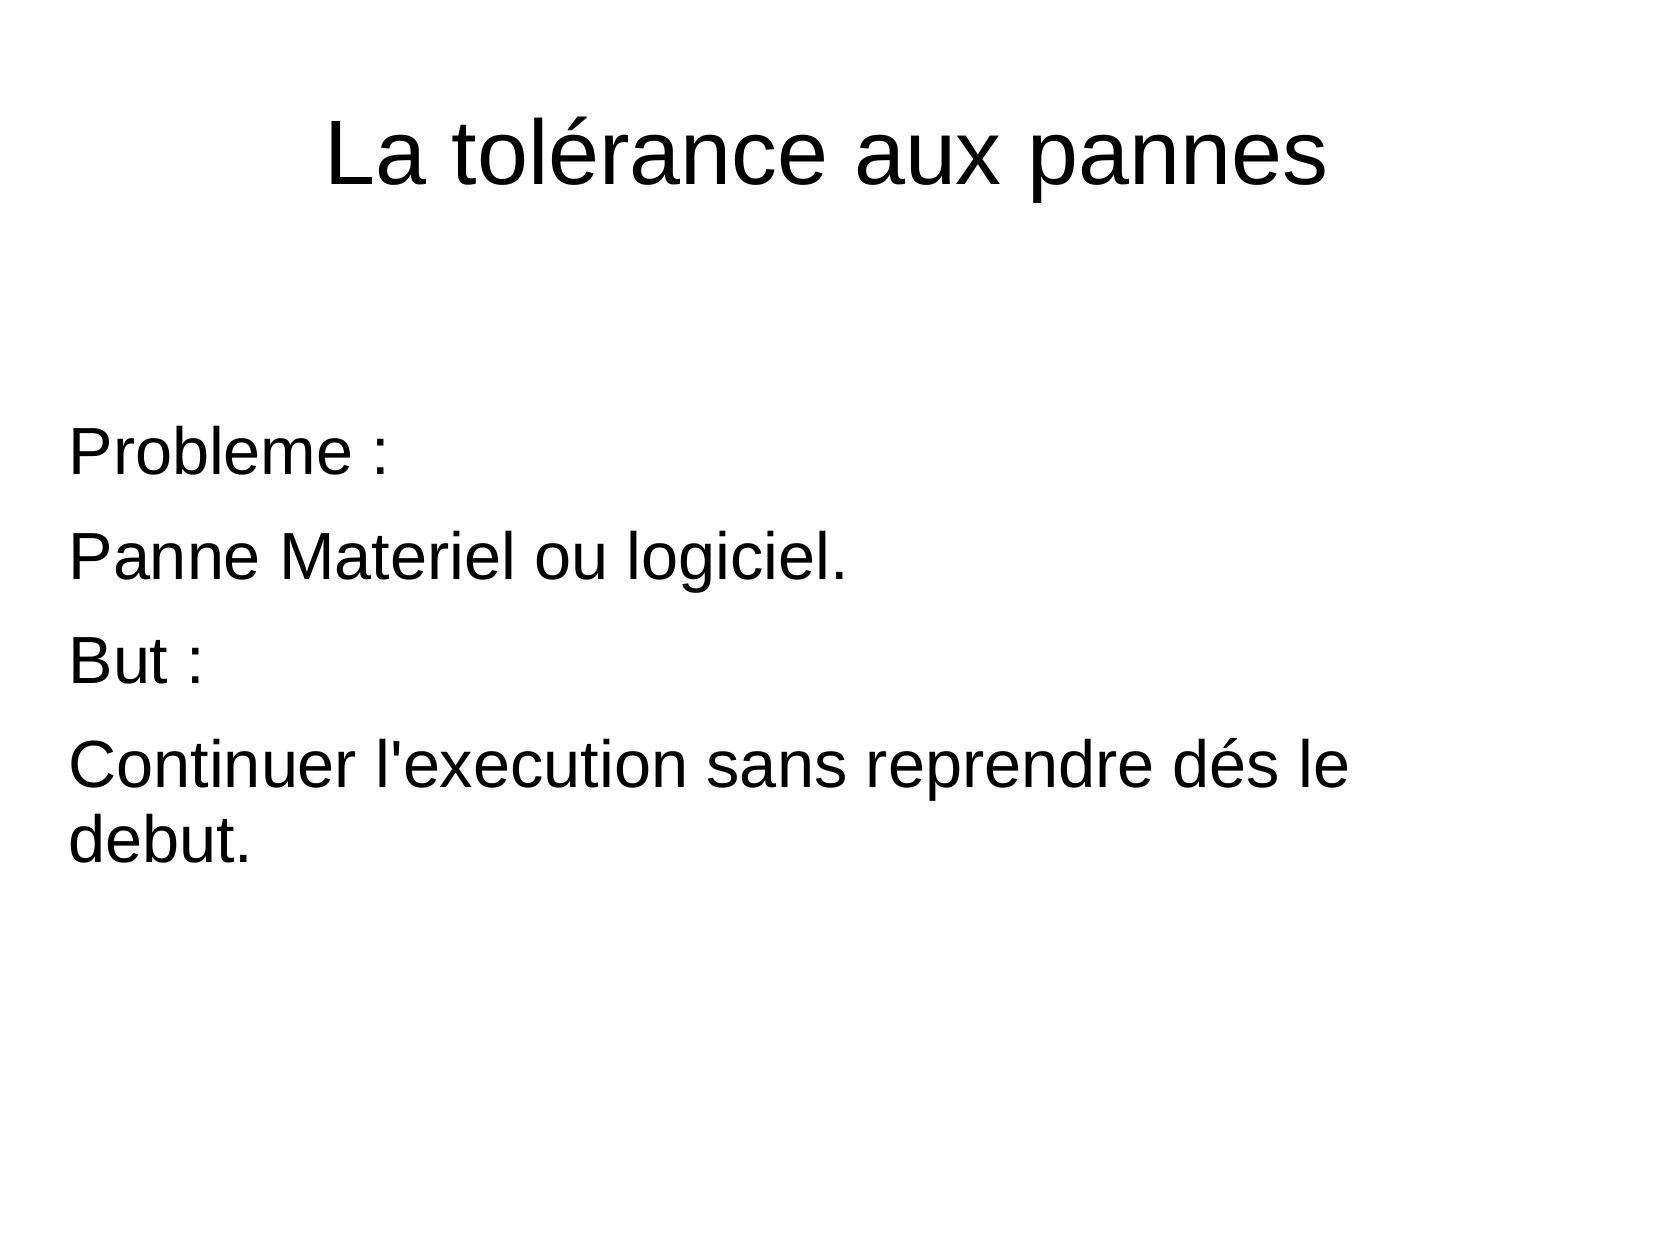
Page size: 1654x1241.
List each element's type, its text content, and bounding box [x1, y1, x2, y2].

title La tolérance aux pannes [82, 49, 1571, 257]
list Probleme : Panne Materiel ou logiciel. But : Continuer l'execution sans reprendre dés le debut. [68, 414, 1524, 1134]
